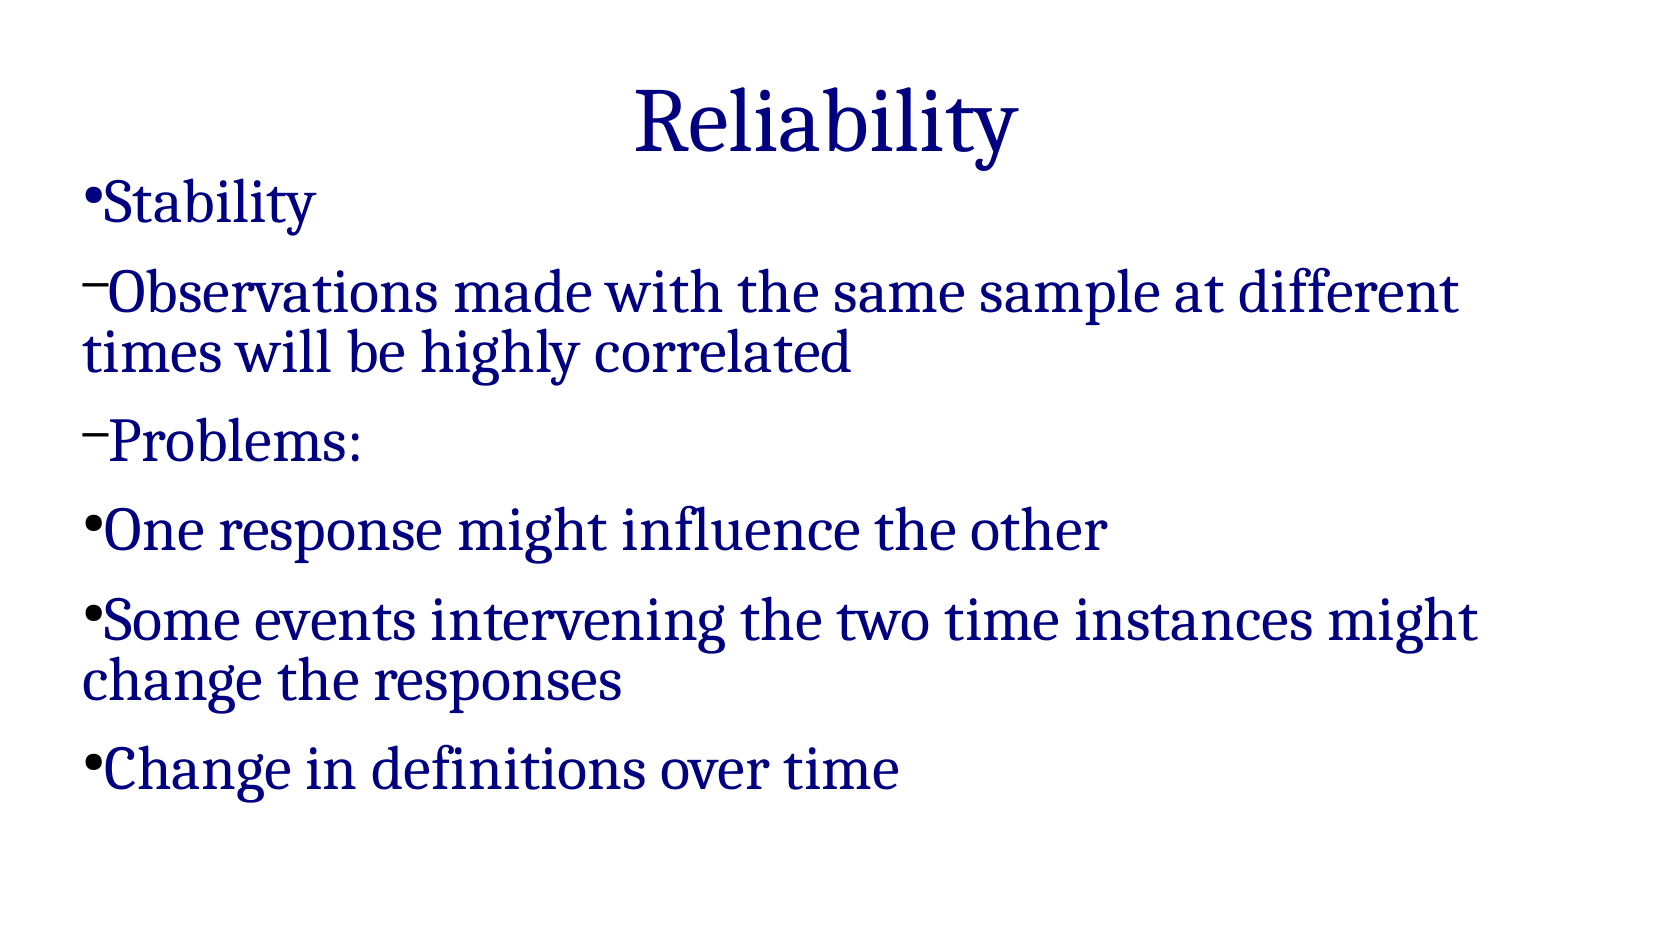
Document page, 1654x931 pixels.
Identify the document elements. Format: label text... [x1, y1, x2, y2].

title Reliability [82, 7, 1571, 174]
list Stability Observations made with the same sample at different times will be highly correlated Problems: One response might influence the other Some events intervening the two time instances might change the responses Change in definitions over time [82, 174, 1571, 820]
